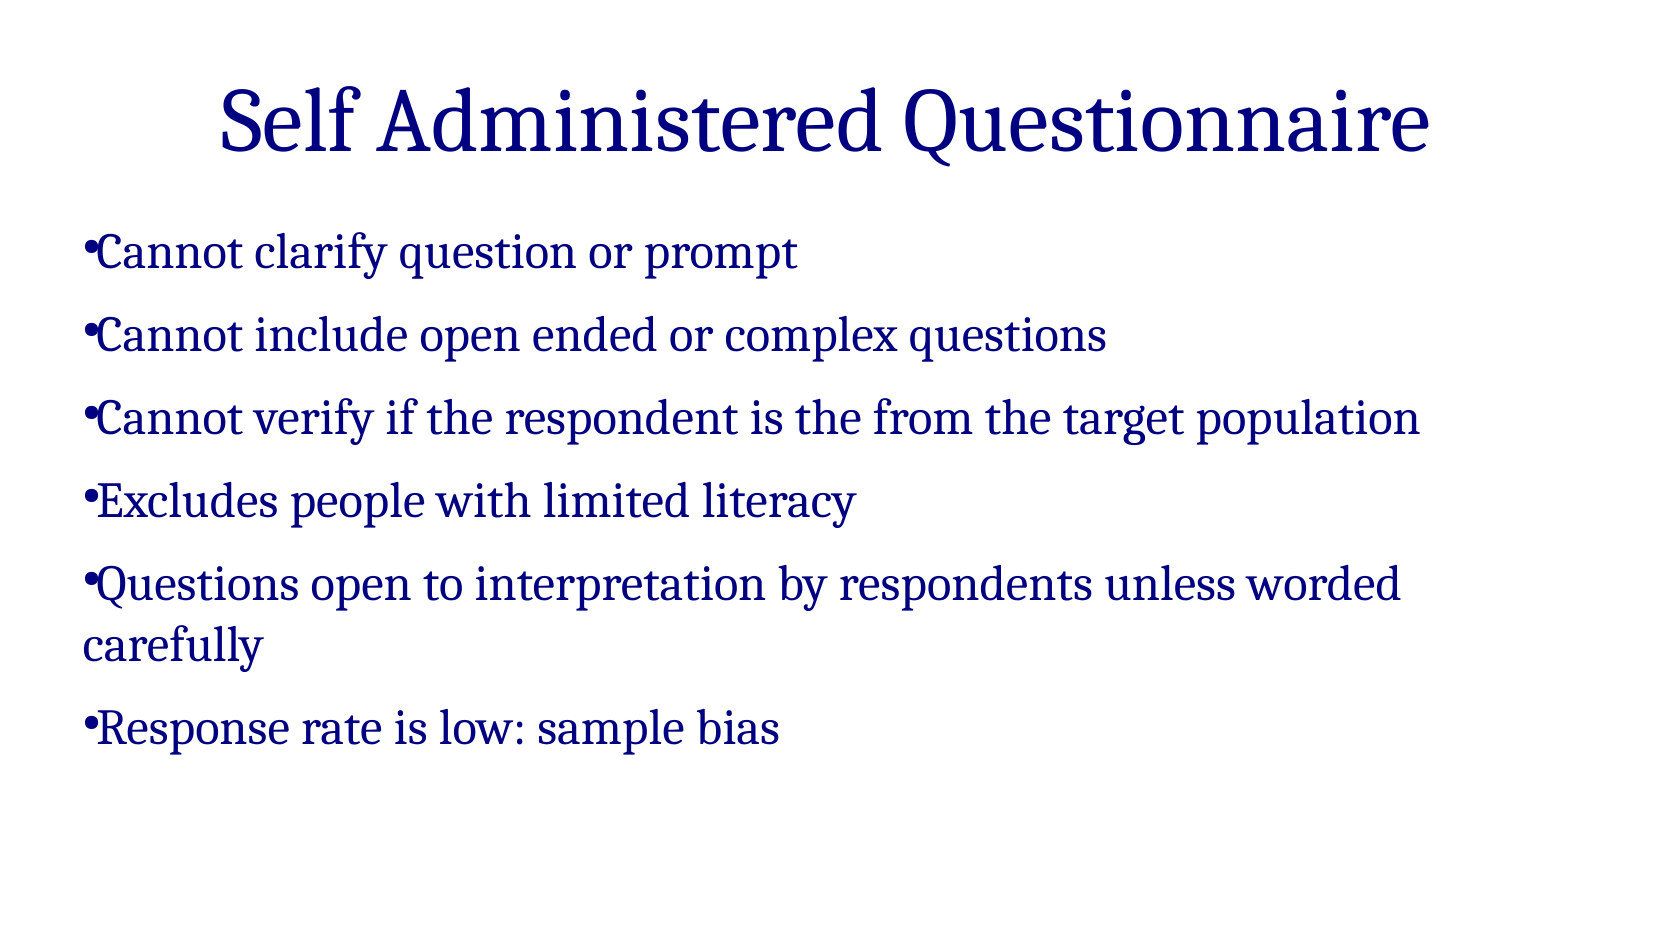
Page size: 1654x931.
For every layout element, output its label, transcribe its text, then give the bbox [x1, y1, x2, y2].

list Cannot clarify question or prompt Cannot include open ended or complex questions Cannot verify if the respondent is the from the target population Excludes people with limited literacy Questions open to interpretation by respondents unless worded carefully Response rate is low: sample bias [82, 217, 1571, 758]
title Self Administered Questionnaire [82, 7, 1571, 217]
